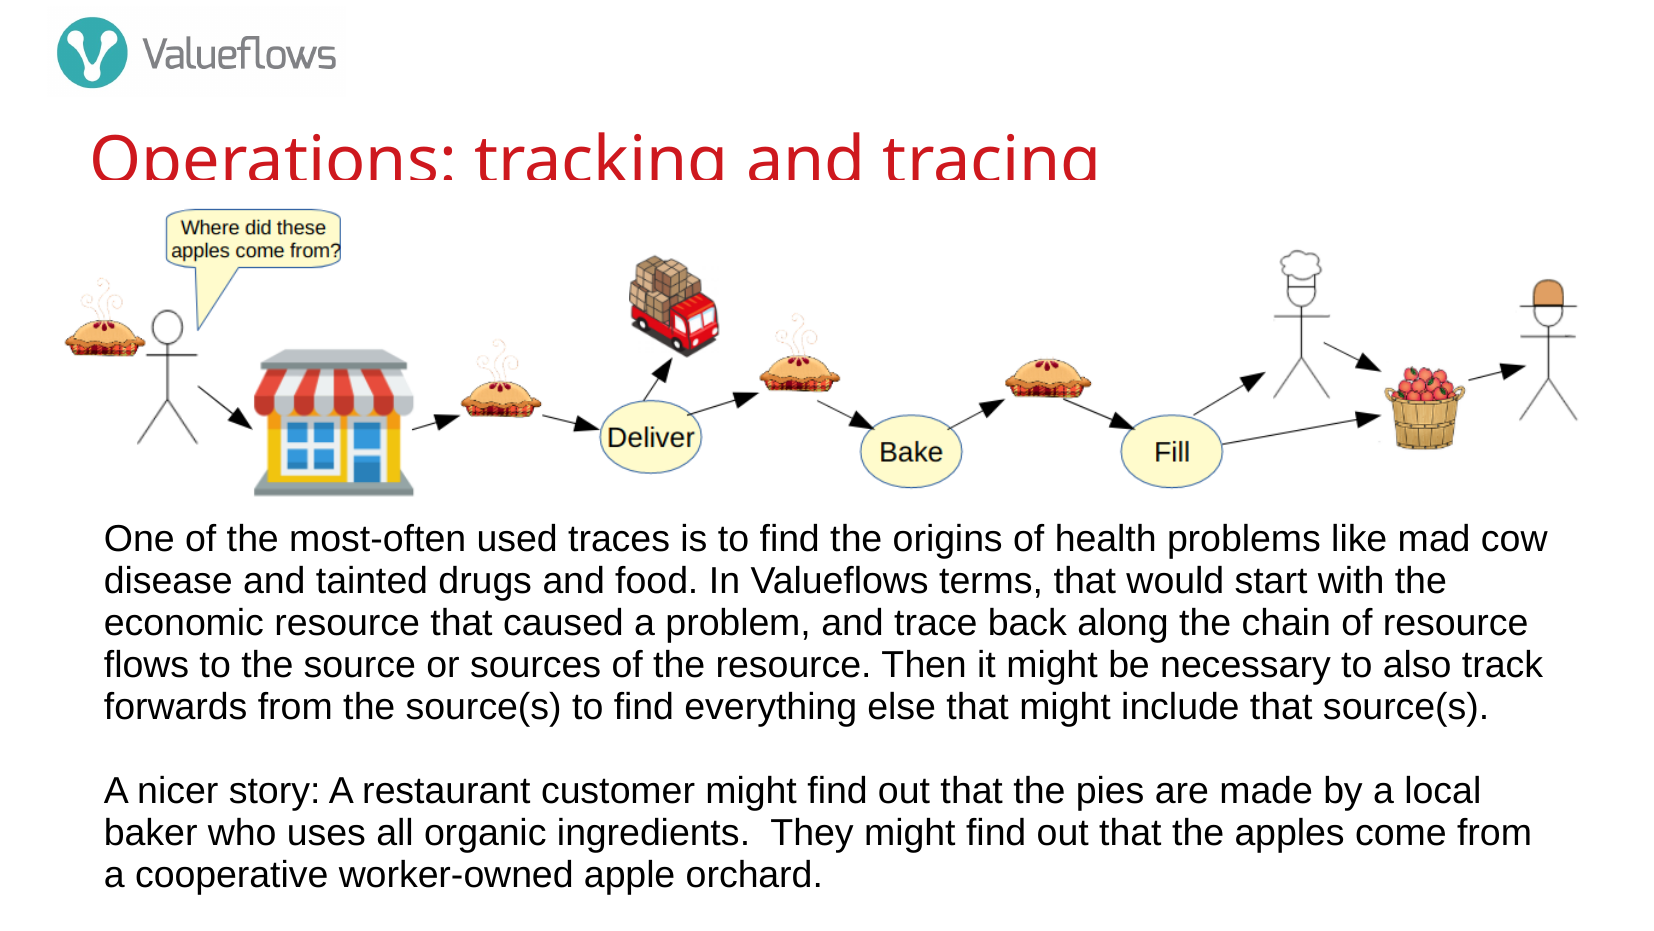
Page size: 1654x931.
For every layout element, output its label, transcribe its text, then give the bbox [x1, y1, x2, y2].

text_box Operations: tracking and tracing [75, 105, 1439, 180]
picture [47, 6, 346, 97]
picture [60, 180, 1594, 516]
text_box One of the most-often used traces is to find the origins of health problems like mad cow disease and tainted drugs and food. In Valueflows terms, that would start with the economic resource that caused a problem, and trace back along the chain of resource flows to the source or sources of the resource. Then it might be necessary to also track forwards from the source(s) to find everything else that might include that source(s). A nicer story: A restaurant customer might find out that the pies are made by a local baker who uses all organic ingredients. They might find out that the apples come from a cooperative worker-owned apple orchard. [89, 510, 1575, 904]
